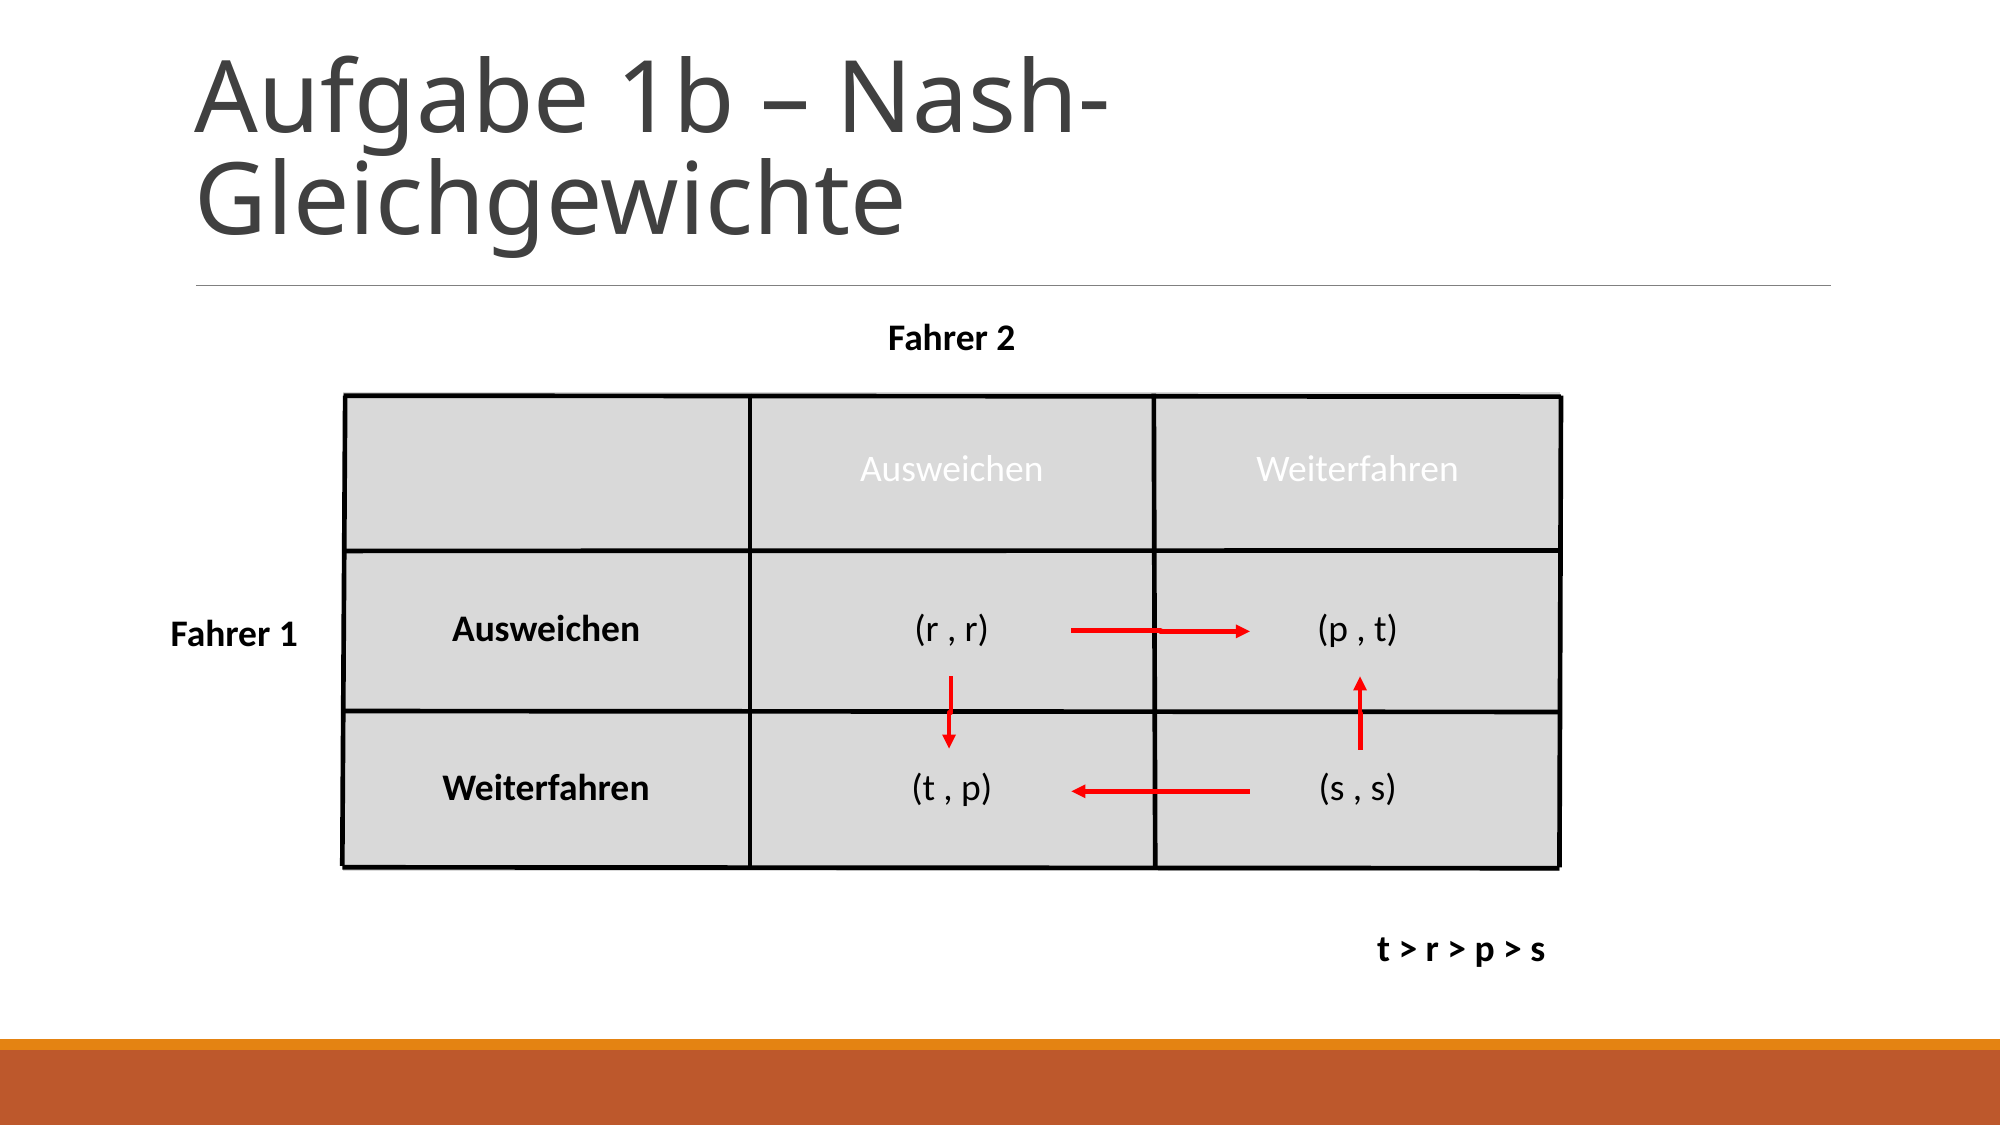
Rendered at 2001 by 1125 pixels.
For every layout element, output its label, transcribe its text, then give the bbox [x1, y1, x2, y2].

table_cell Weiterfahren [345, 714, 748, 865]
table_header [347, 399, 748, 548]
title Aufgabe 1b – Nash-Gleichgewichte [180, 44, 1830, 283]
text_box t > r > p > s [1344, 916, 1561, 977]
table_cell Ausweichen [346, 554, 748, 709]
table_cell (r , r) [752, 553, 1152, 709]
text_box Fahrer 1 [155, 601, 341, 662]
text_box Fahrer 2 [858, 305, 1046, 366]
table_cell (t , p) [752, 714, 1152, 865]
table_header Weiterfahren [1157, 399, 1558, 548]
table_cell (p , t) [1157, 553, 1558, 709]
table_header Ausweichen [752, 399, 1151, 548]
table_cell (s , s) [1158, 714, 1557, 865]
